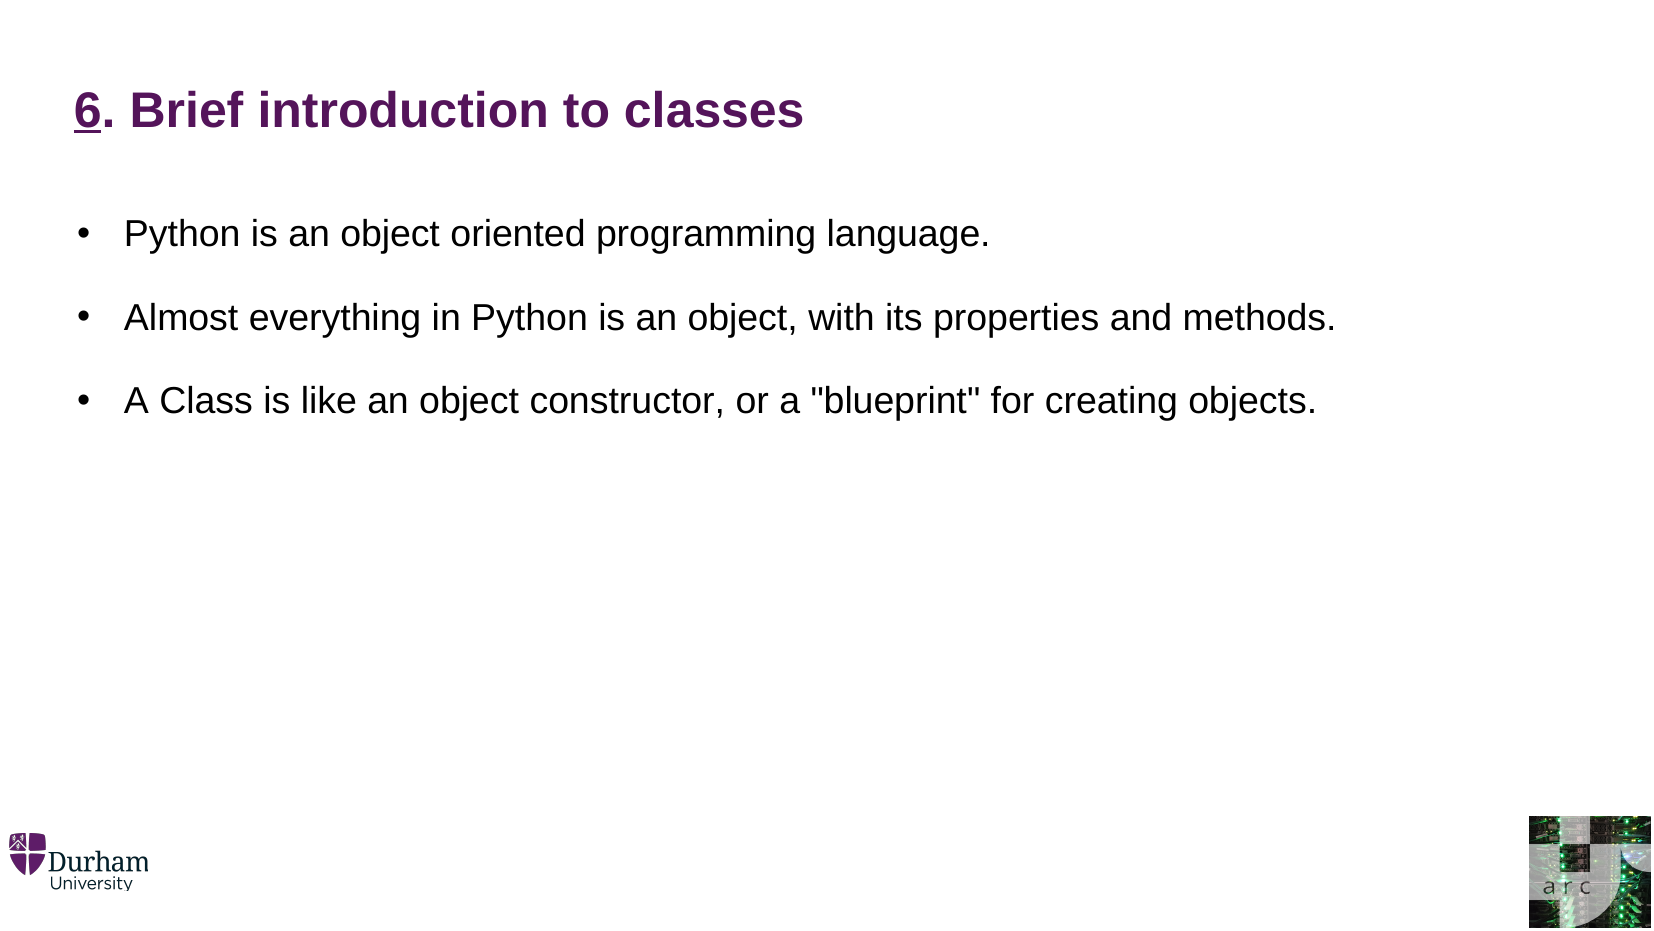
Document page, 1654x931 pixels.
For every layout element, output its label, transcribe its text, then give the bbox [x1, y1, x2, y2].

picture [1529, 816, 1651, 928]
text_box 6. Brief introduction to classes [59, 75, 887, 147]
picture [9, 833, 148, 891]
text_box Python is an object oriented programming language. Almost everything in Python is an object, with its properties and methods. A Class is like an object constructor, or a "blueprint" for creating objects. [62, 205, 1489, 430]
